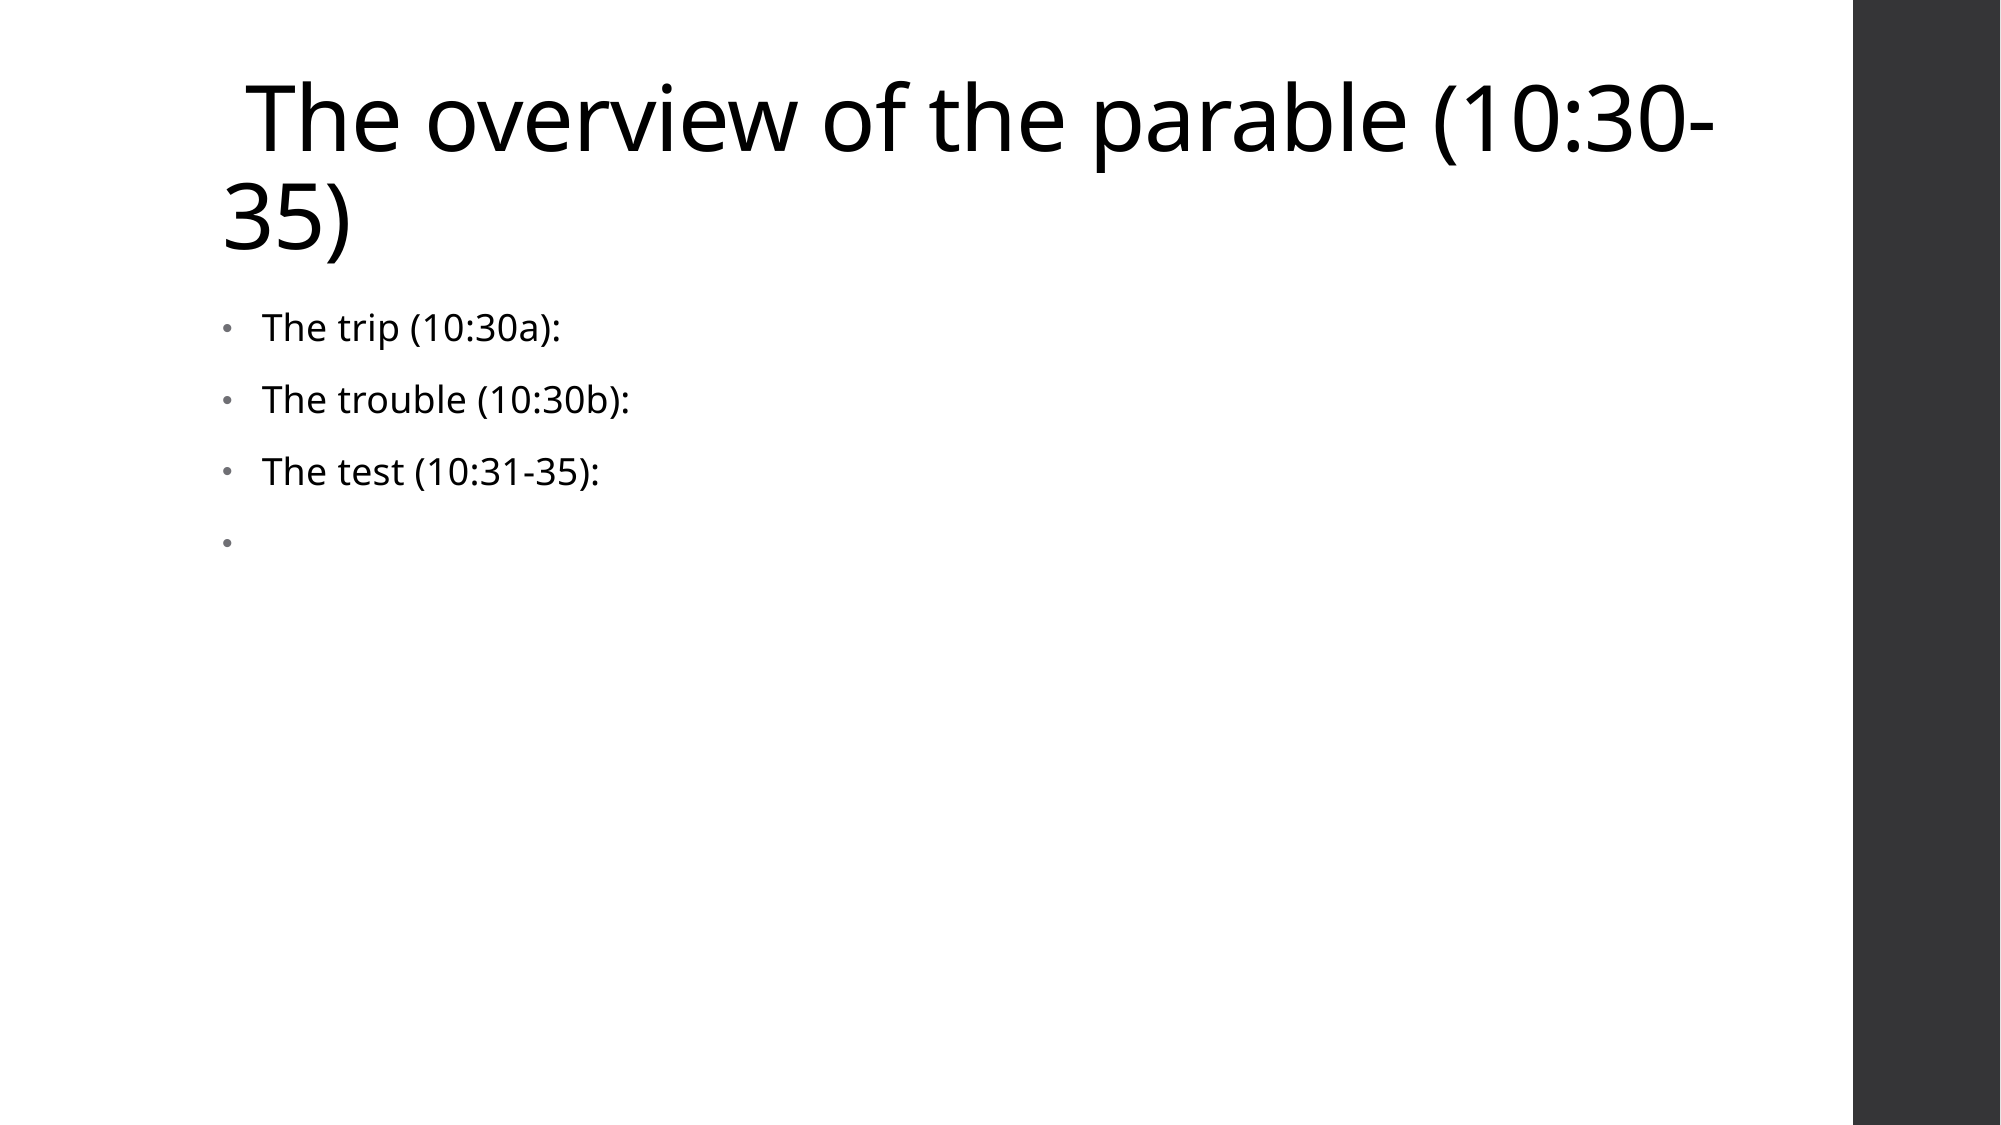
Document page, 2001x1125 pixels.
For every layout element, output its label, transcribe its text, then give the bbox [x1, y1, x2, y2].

title The overview of the parable (10:30-35) [206, 60, 1797, 278]
list The trip (10:30a): The trouble (10:30b): The test (10:31-35): [206, 299, 1617, 1014]
